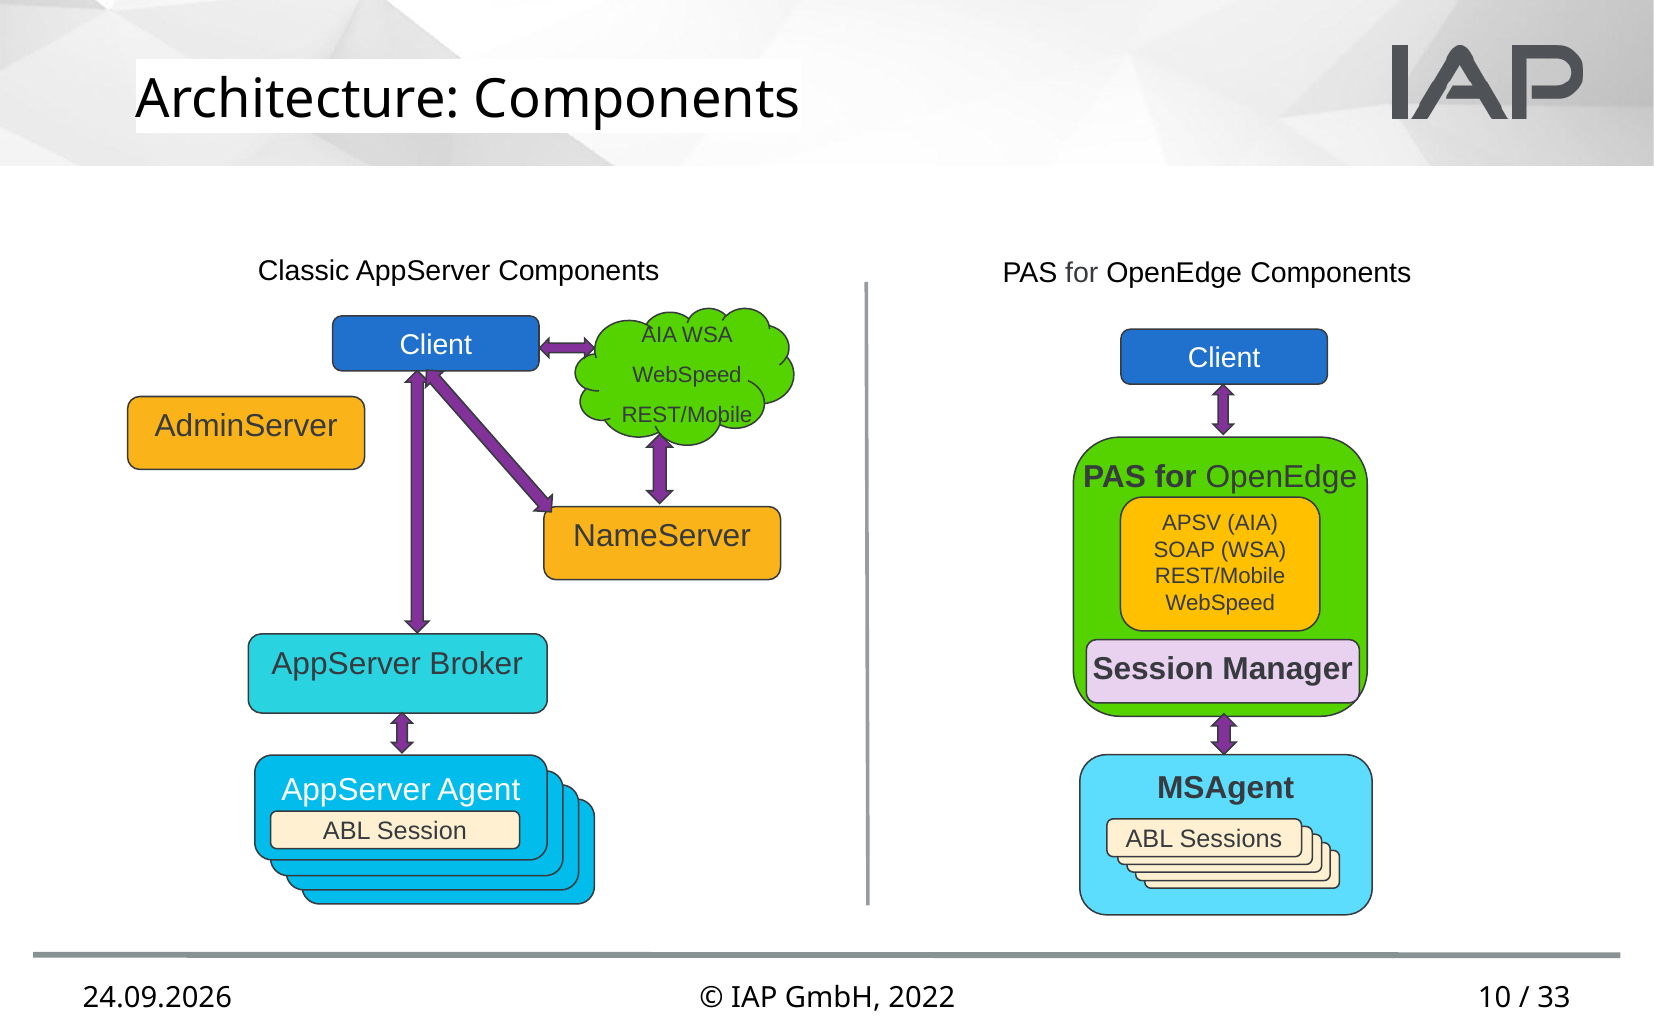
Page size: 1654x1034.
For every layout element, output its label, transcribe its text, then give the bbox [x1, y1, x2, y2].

picture [118, 182, 1536, 916]
picture [0, 0, 1654, 166]
title Architecture: Components [135, 41, 1264, 152]
